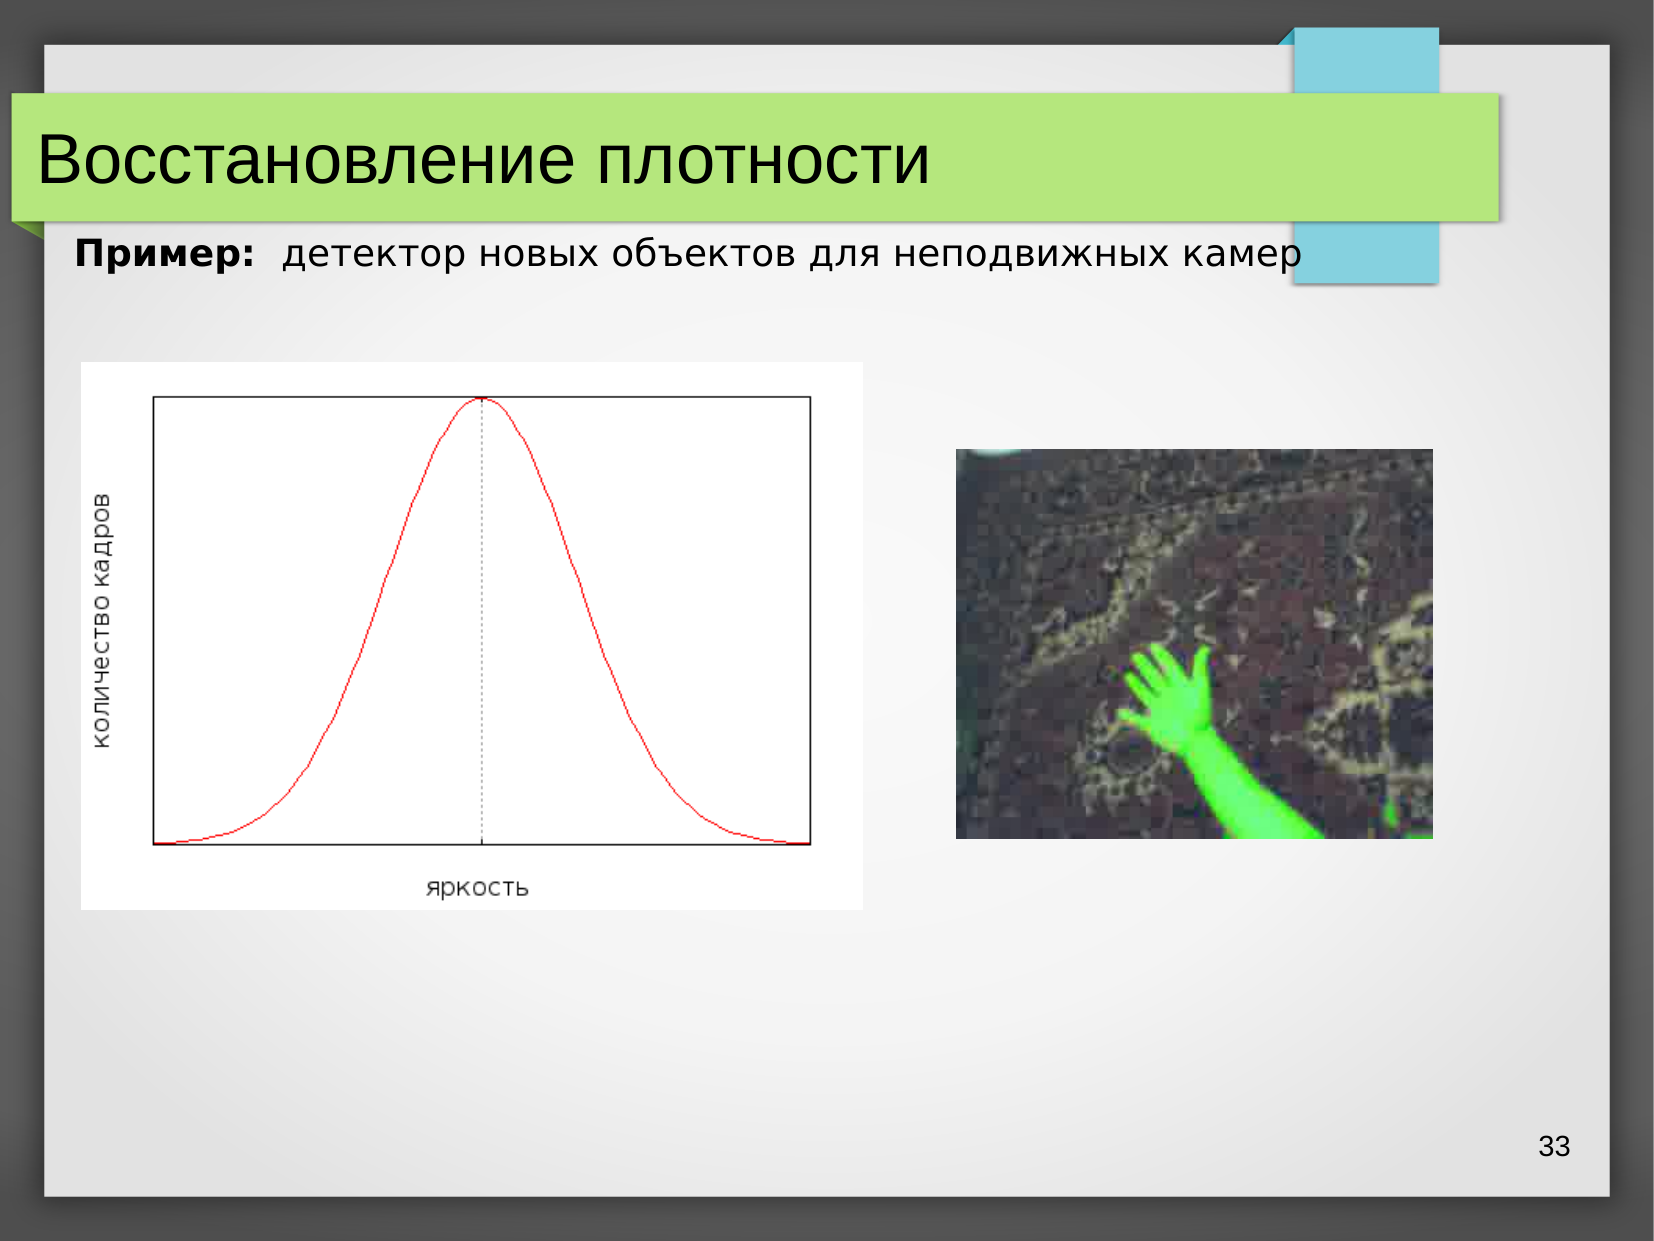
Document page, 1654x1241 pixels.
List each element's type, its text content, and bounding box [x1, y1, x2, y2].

text_box Пример: детектор новых объектов для неподвижных камер [59, 224, 1371, 319]
picture [0, 0, 1654, 1241]
title Восстановление плотности [35, 118, 1489, 200]
